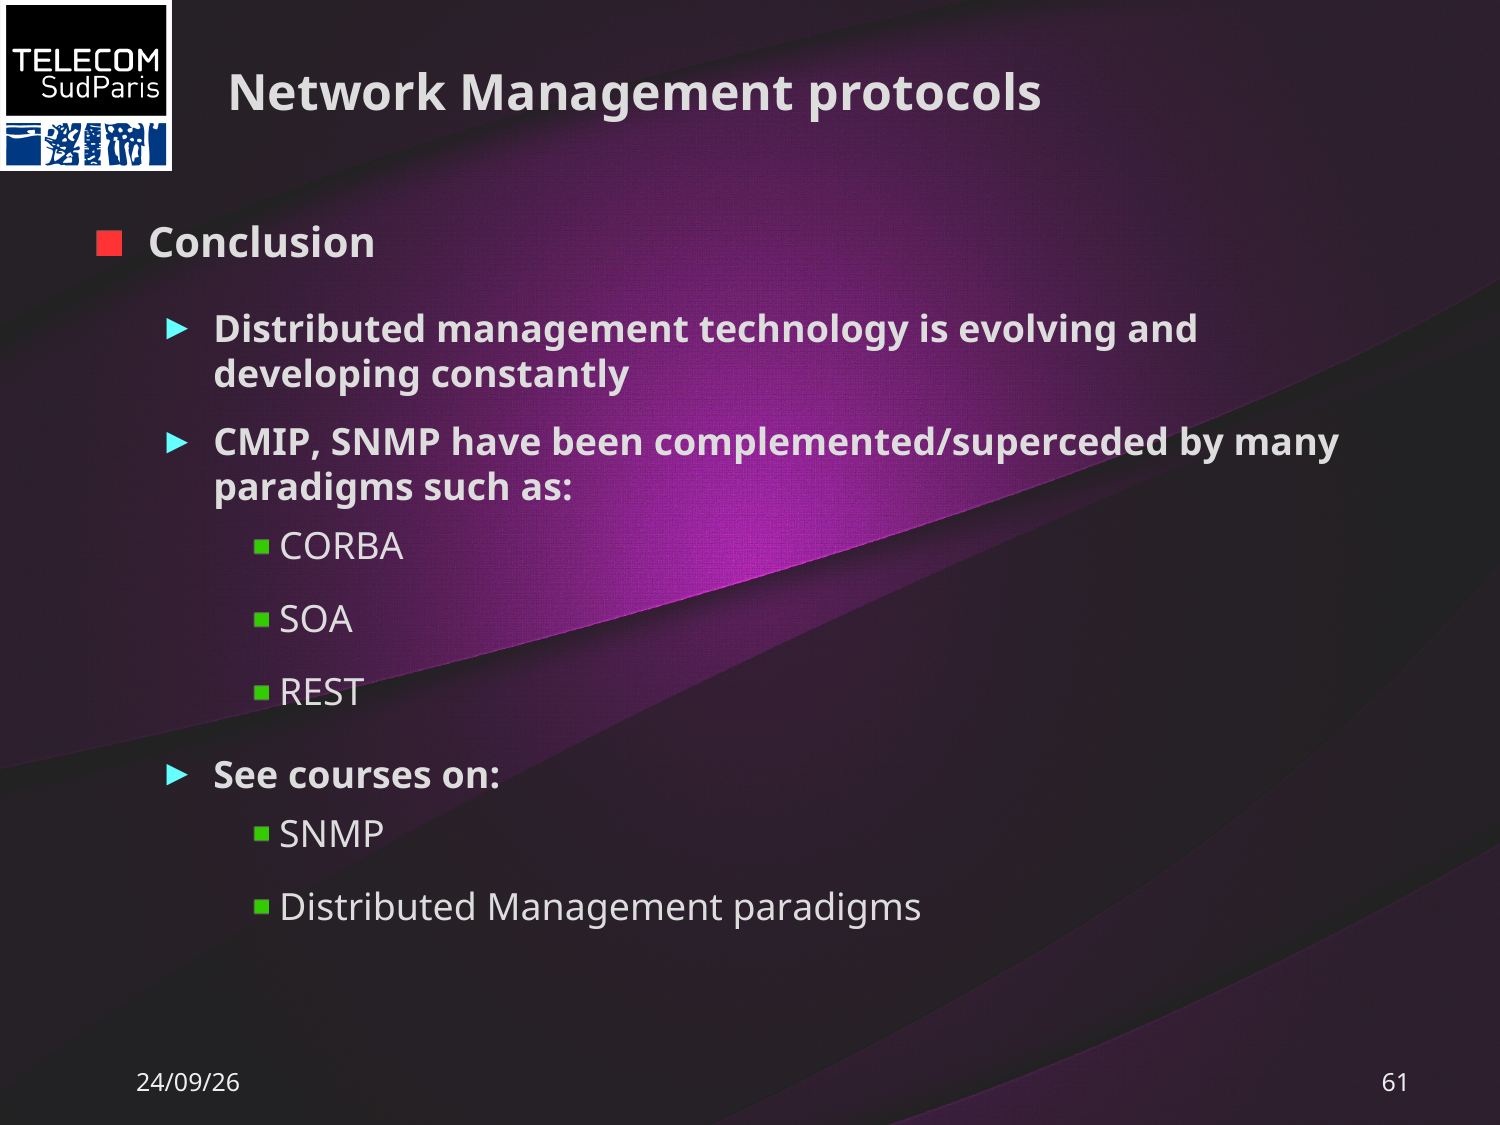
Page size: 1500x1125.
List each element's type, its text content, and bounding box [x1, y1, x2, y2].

title Network Management protocols [212, 30, 1406, 150]
list Conclusion Distributed management technology is evolving and developing constantly CMIP, SNMP have been complemented/superceded by many paradigms such as: CORBA SOA REST See courses on: SNMP Distributed Management paradigms [76, 207, 1427, 977]
picture [0, 0, 1500, 1125]
